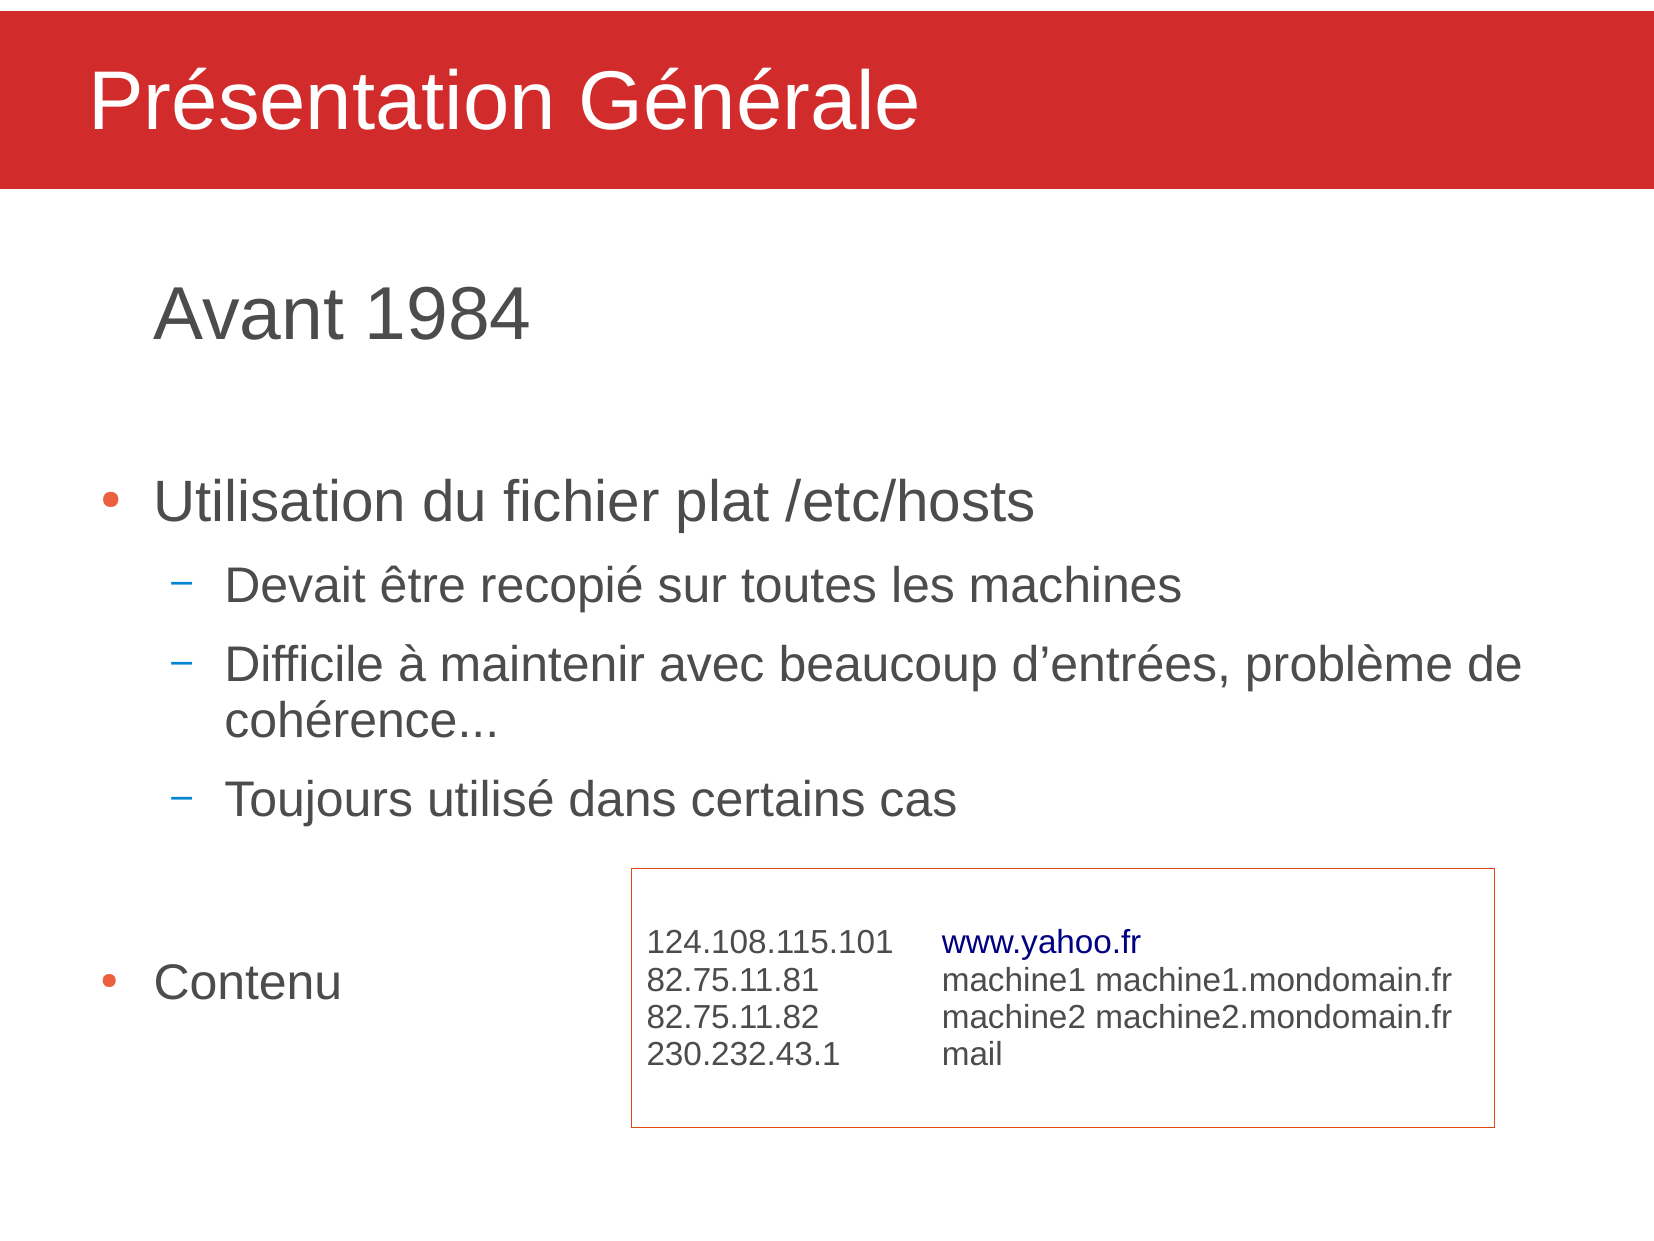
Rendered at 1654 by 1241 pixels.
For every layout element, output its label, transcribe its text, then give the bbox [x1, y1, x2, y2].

list Avant 1984 Utilisation du fichier plat /etc/hosts Devait être recopié sur toutes les machines Difficile à maintenir avec beaucoup d’entrées, problème de cohérence... Toujours utilisé dans certains cas Contenu [82, 271, 1571, 1134]
text_box 124.108.115.101 www.yahoo.fr 82.75.11.81 machine1 machine1.mondomain.fr 82.75.11.82 machine2 machine2.mondomain.fr 230.232.43.1 mail [631, 868, 1495, 1128]
title Présentation Générale [0, 11, 1654, 189]
